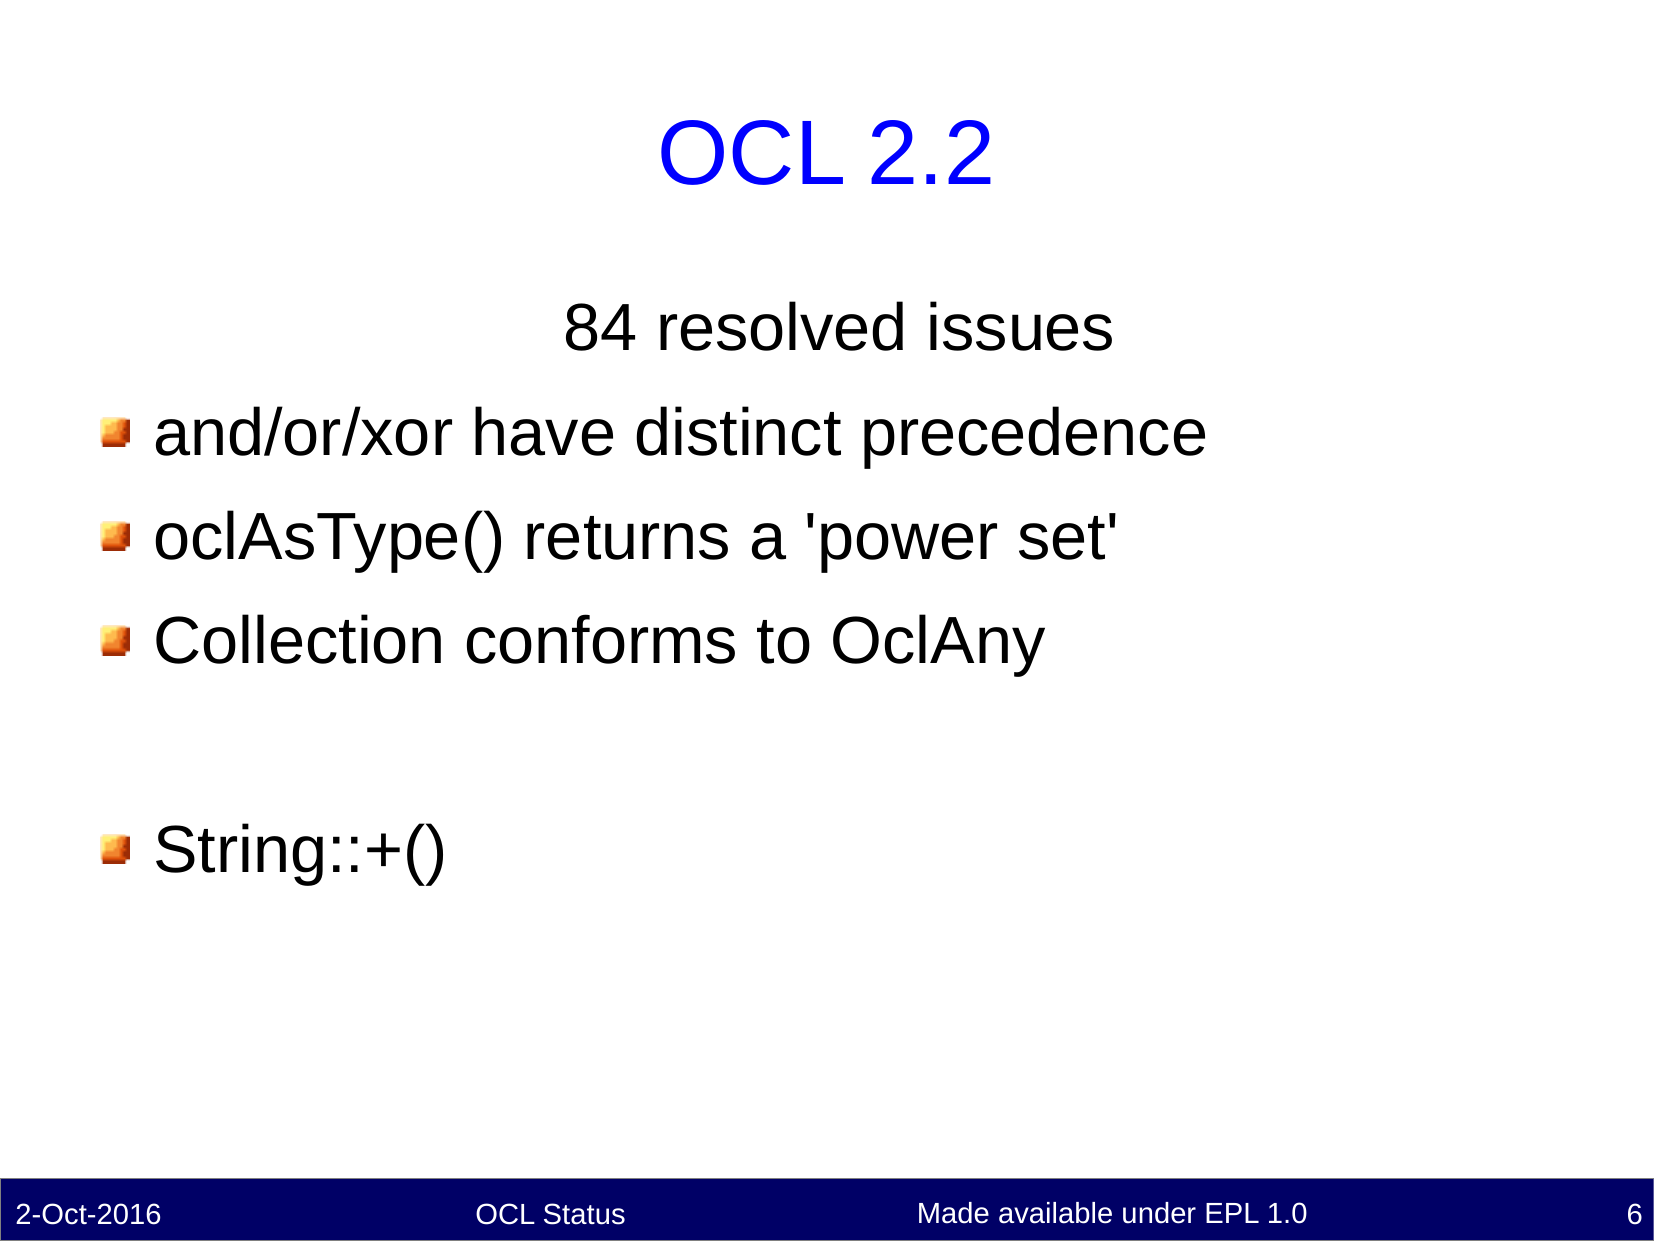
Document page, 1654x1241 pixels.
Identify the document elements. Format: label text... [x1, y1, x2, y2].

list 84 resolved issues and/or/xor have distinct precedence oclAsType() returns a 'power set' Collection conforms to OclAny String::+() [82, 290, 1571, 1109]
title OCL 2.2 [82, 49, 1571, 257]
